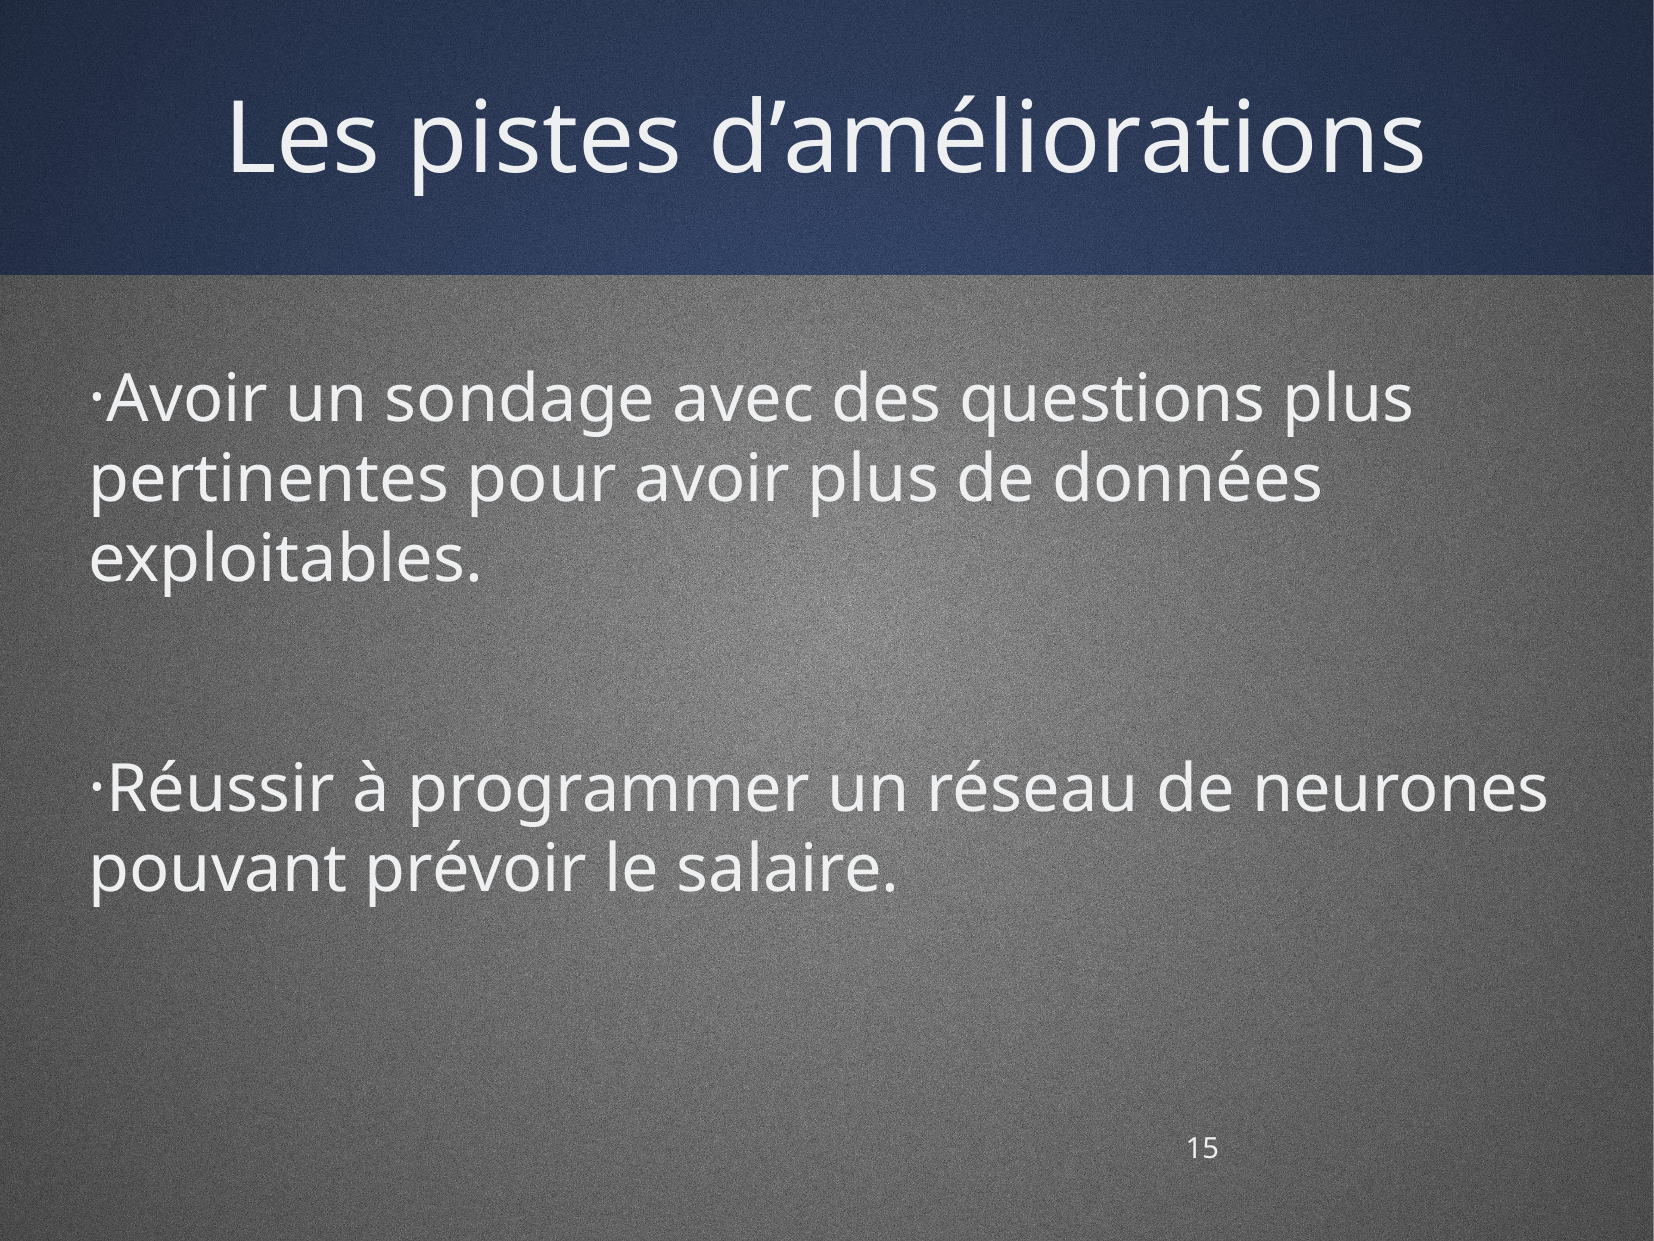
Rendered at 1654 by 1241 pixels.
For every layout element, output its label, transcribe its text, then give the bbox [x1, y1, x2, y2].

title Les pistes d’améliorations [88, 29, 1565, 237]
picture [0, 0, 1654, 1241]
text_box 15 [1185, 1129, 1571, 1216]
list Avoir un sondage avec des questions plus pertinentes pour avoir plus de données exploitables. Réussir à programmer un réseau de neurones pouvant prévoir le salaire. [88, 354, 1565, 1063]
